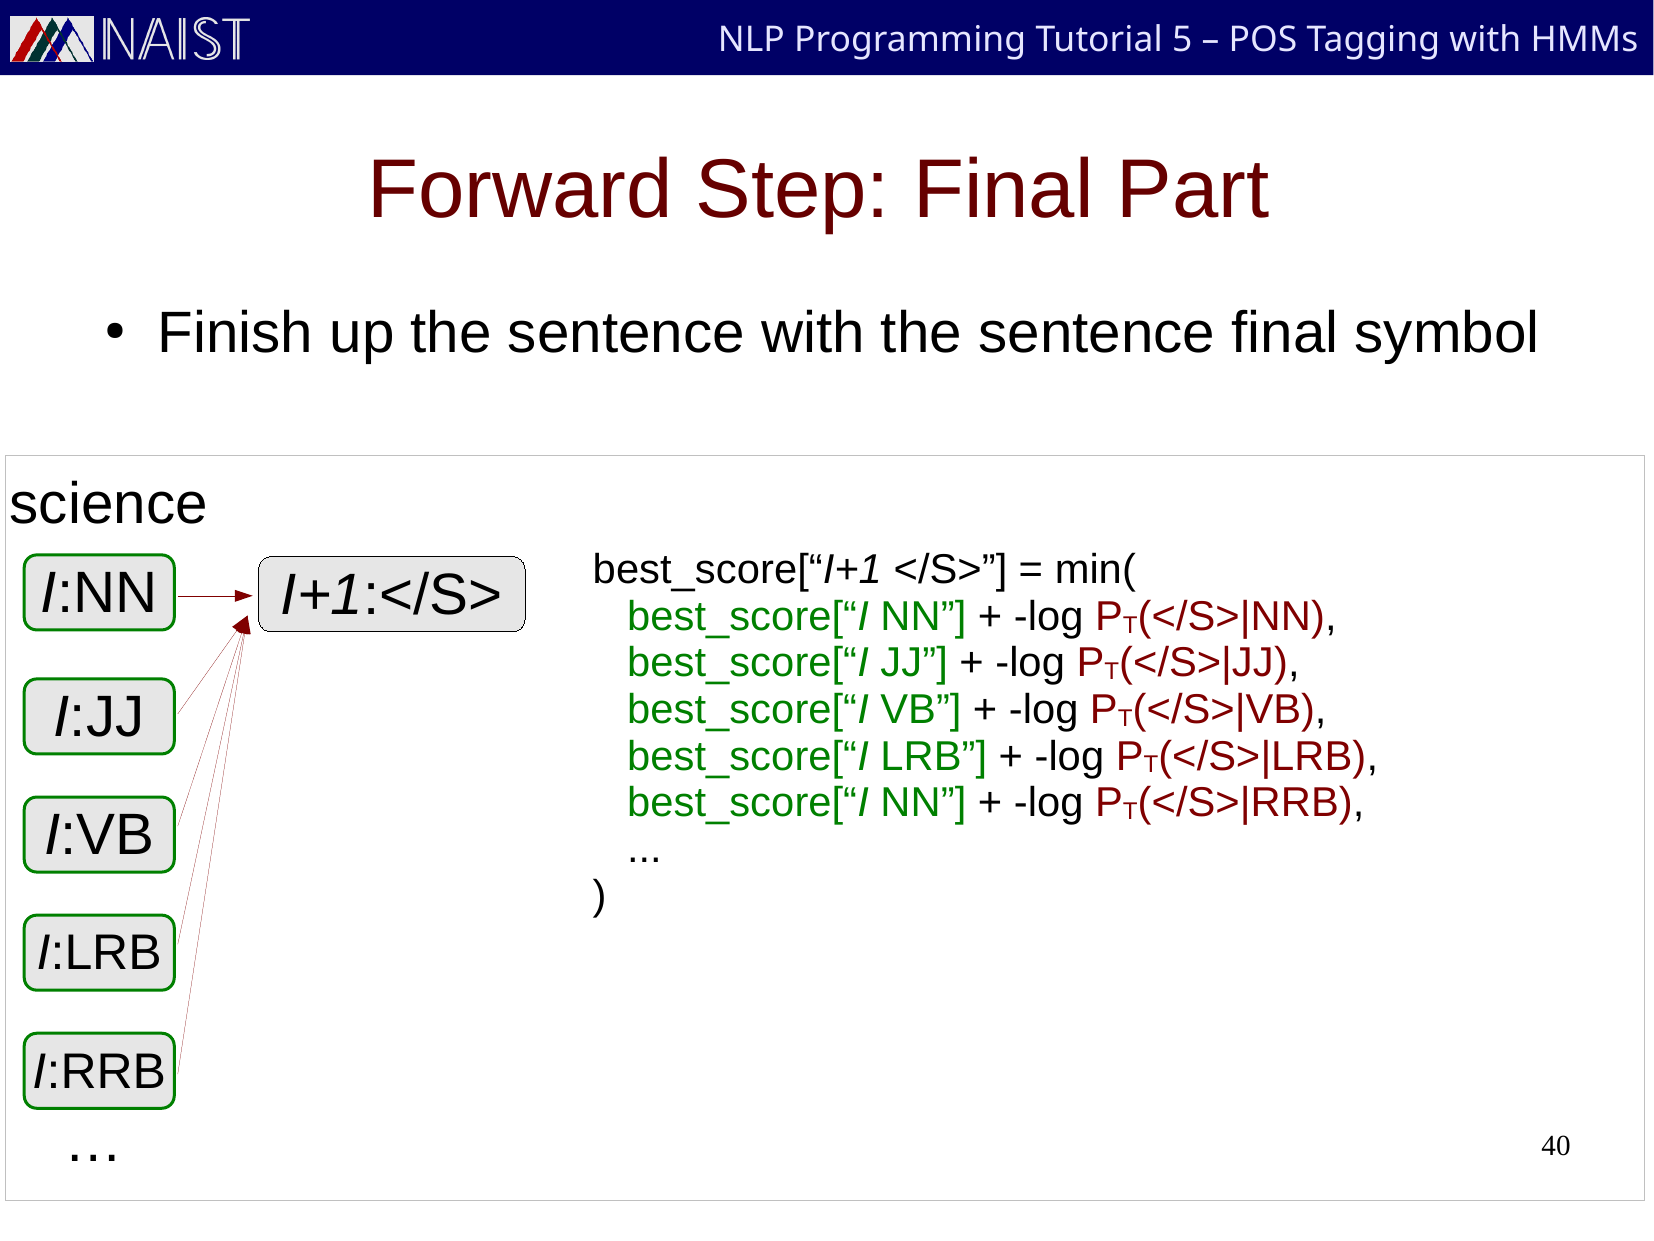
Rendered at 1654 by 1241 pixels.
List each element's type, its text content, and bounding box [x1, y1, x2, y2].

list Finish up the sentence with the sentence final symbol [86, 300, 1576, 366]
text_box I:VB [24, 797, 175, 873]
text_box I:JJ [24, 678, 175, 754]
title Forward Step: Final Part [75, 92, 1564, 285]
picture [102, 17, 251, 60]
picture [10, 16, 94, 62]
text_box science [6, 463, 223, 544]
text_box I:NN [24, 554, 175, 630]
text_box science [0, 463, 5, 544]
text_box I:RRB [24, 1033, 175, 1109]
text_box best_score[“I+1 </S>”] = min( best_score[“I NN”] + -log PT(</S>|NN), best_score[“I JJ”] + -log PT(</S>|JJ), best_score[“I VB”] + -log PT(</S>|VB), best_score[“I LRB”] + -log PT(</S>|LRB), best_score[“I NN”] + -log PT(</S>|RRB), ... ) [577, 538, 1393, 995]
text_box I:LRB [24, 915, 175, 991]
text_box I+1:</S> [258, 556, 526, 632]
text_box … [49, 1101, 138, 1182]
